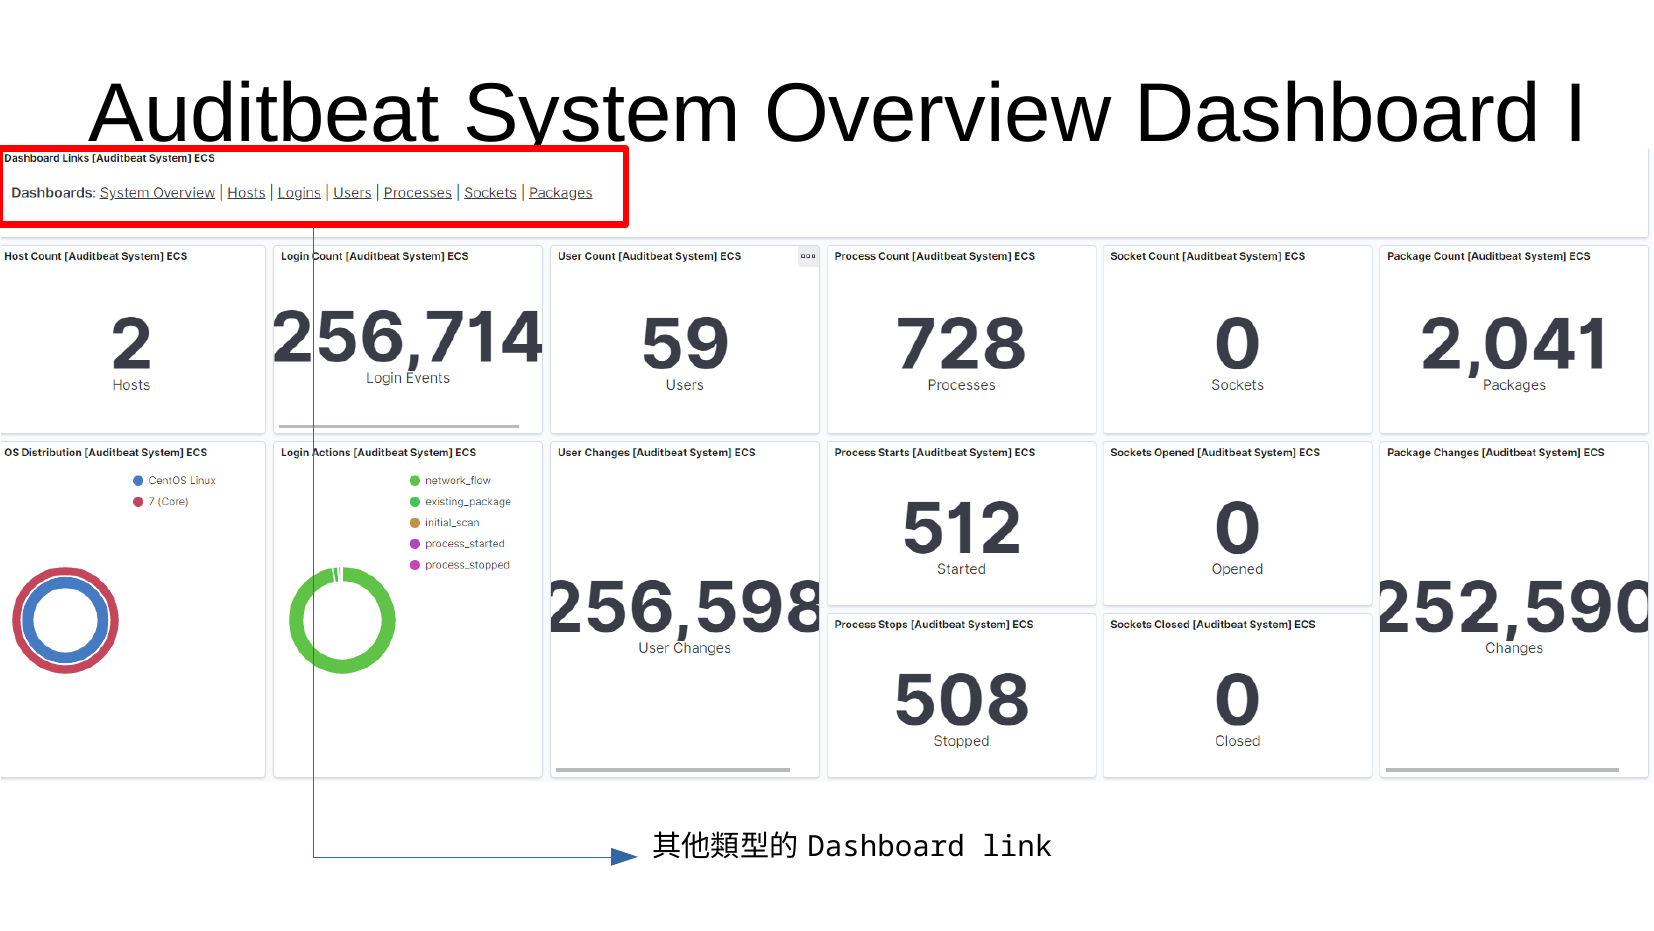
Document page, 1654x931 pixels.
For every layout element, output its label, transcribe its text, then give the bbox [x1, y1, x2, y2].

picture [314, 148, 1654, 782]
picture [1, 228, 313, 782]
text_box 其他類型的Dashboard link [637, 814, 1111, 899]
picture [3, 152, 623, 221]
text_box Auditbeat System Overview Dashboard I [70, 59, 1607, 148]
